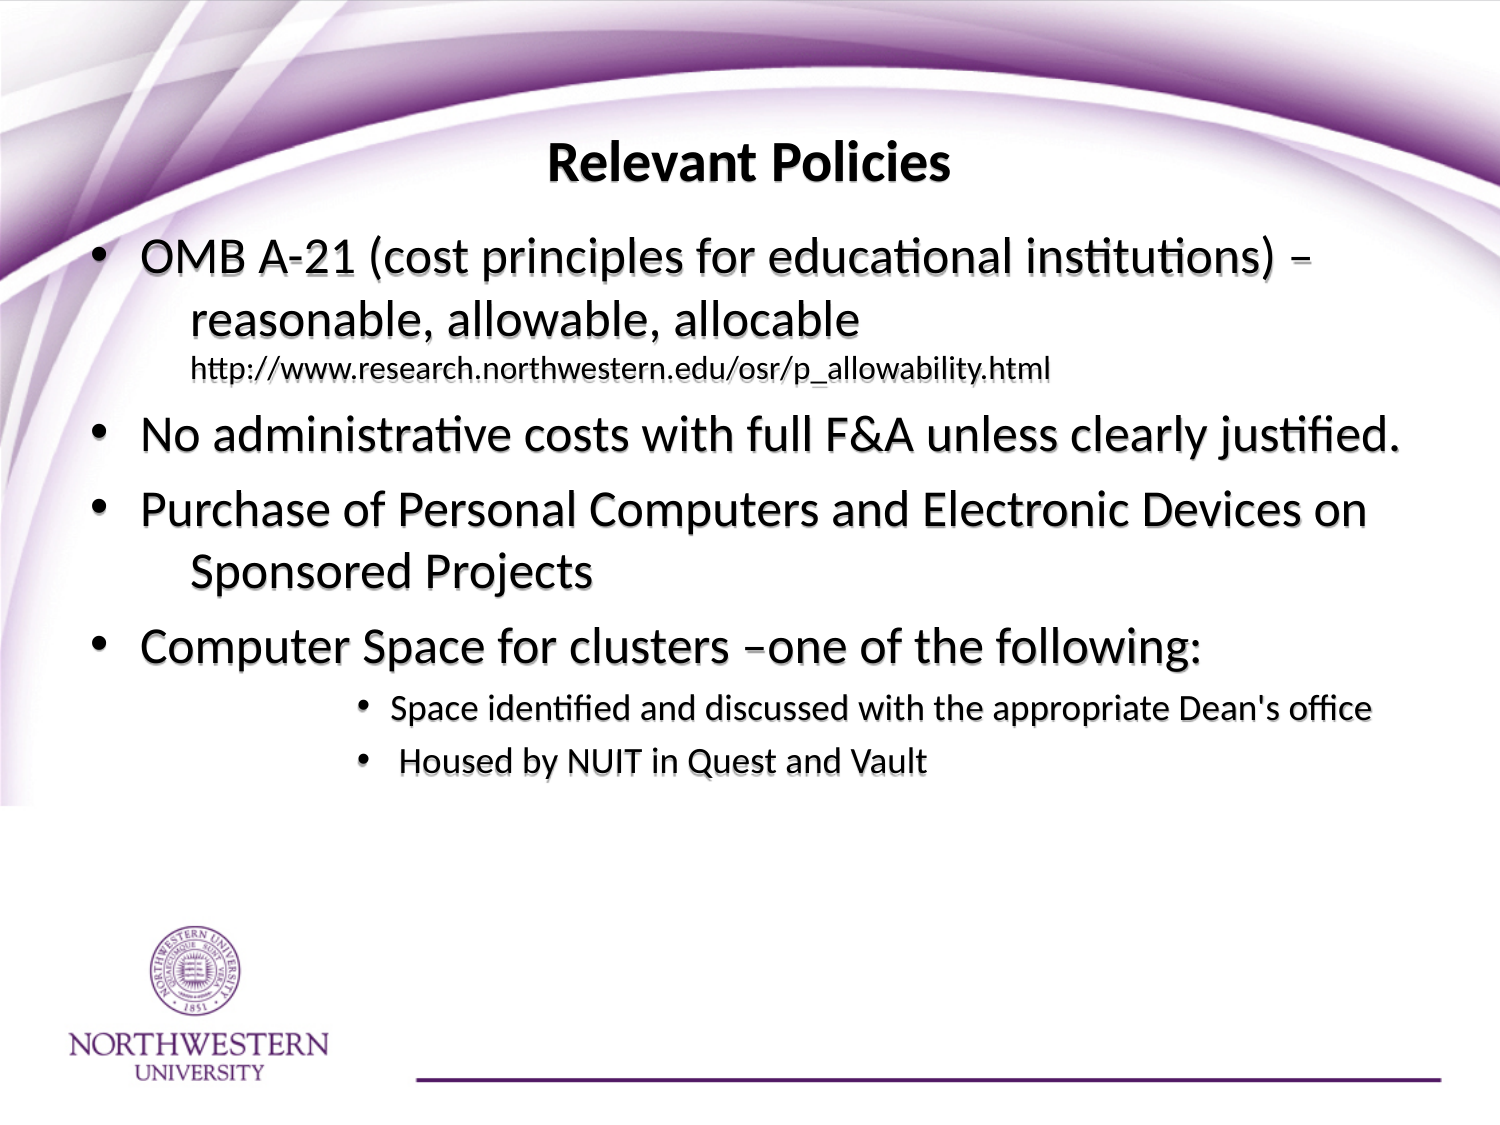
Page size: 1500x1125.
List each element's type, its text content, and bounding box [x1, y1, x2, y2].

list OMB A-21 (cost principles for educational institutions) – reasonable, allowable, allocable http://www.research.northwestern.edu/osr/p_allowability.html No administrative costs with full F&A unless clearly justified. Purchase of Personal Computers and Electronic Devices on Sponsored Projects Computer Space for clusters –one of the following: Space identified and discussed with the appropriate Dean's office Housed by NUIT in Quest and Vault [75, 214, 1426, 1020]
title Relevant Policies [75, 101, 1426, 214]
